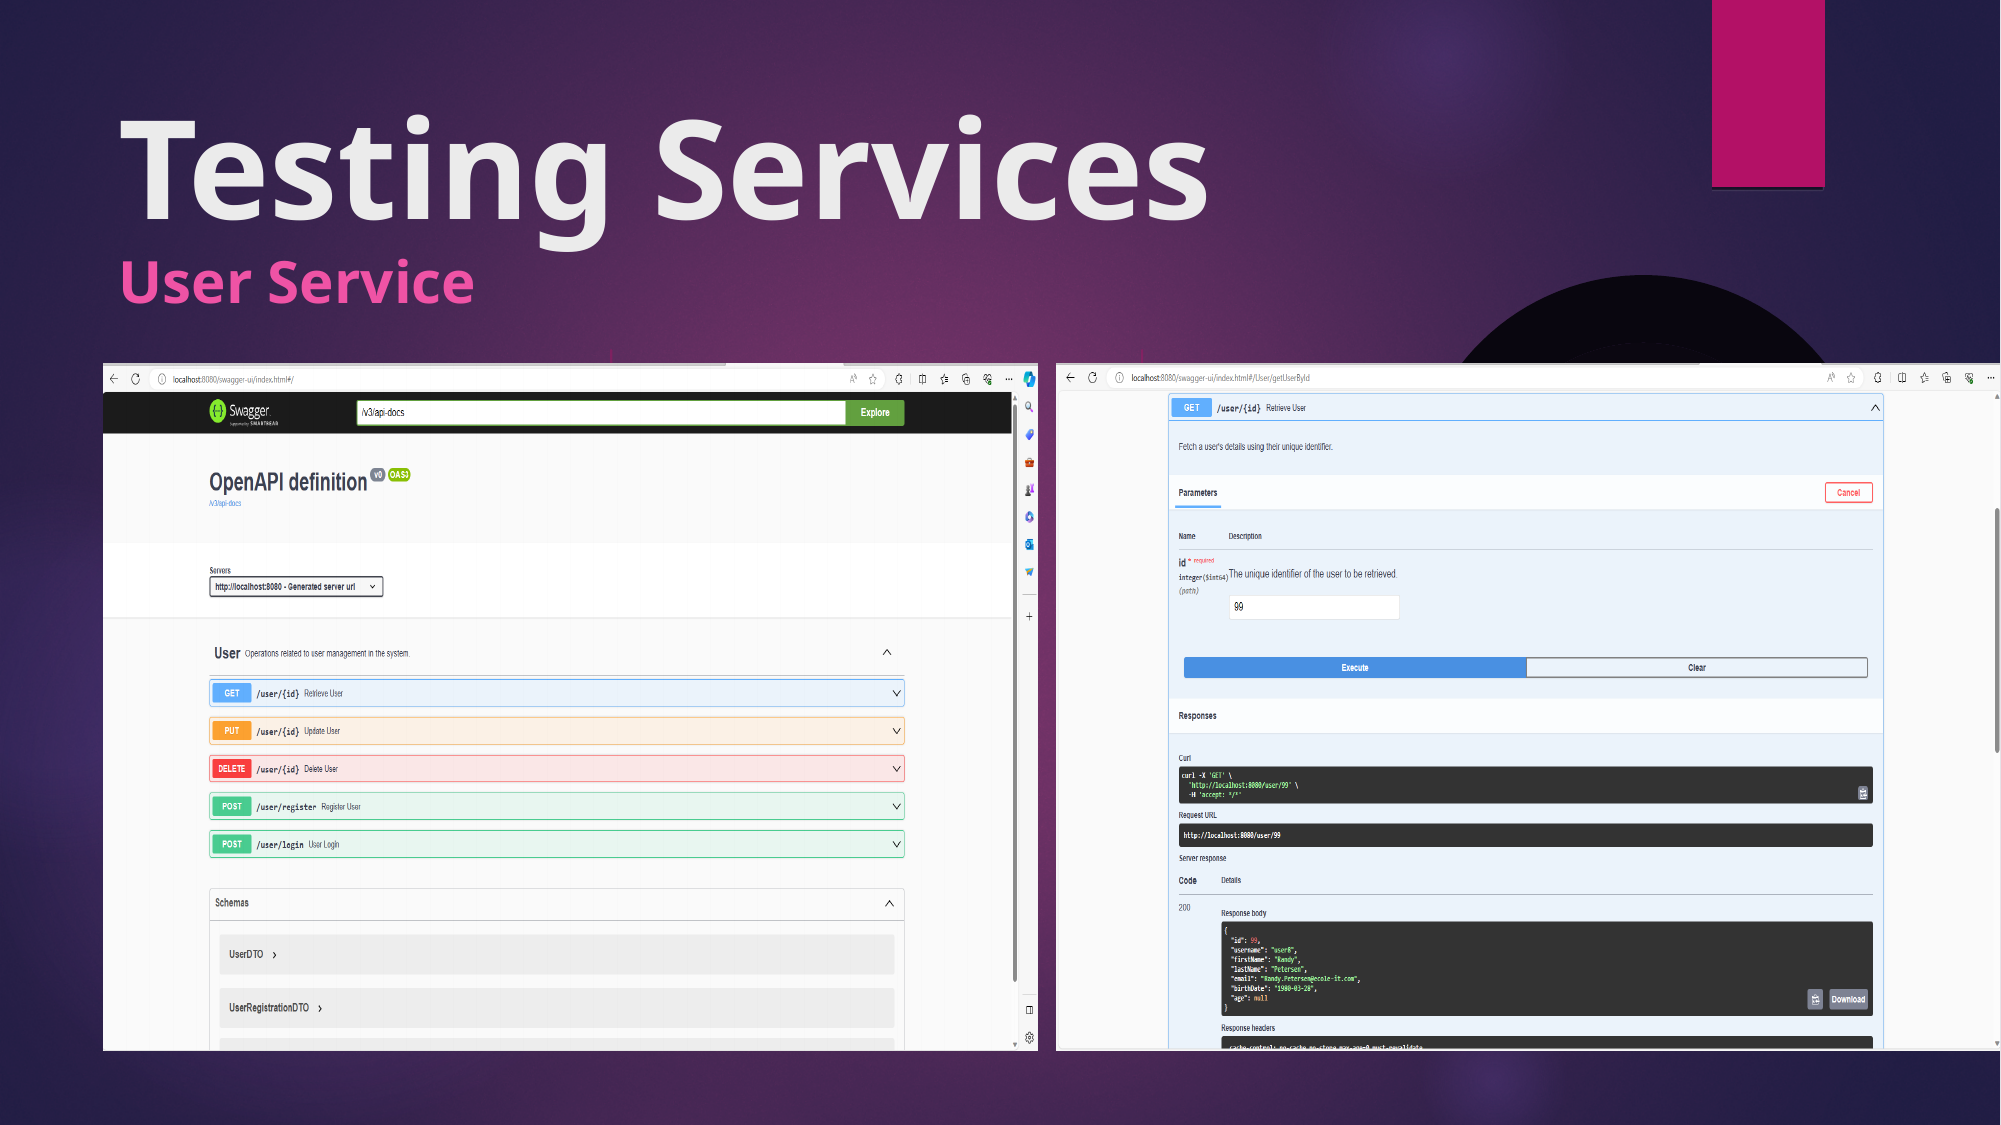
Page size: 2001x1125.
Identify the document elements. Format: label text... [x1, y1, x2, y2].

title Testing Services [103, 74, 1649, 230]
picture [103, 363, 1038, 1051]
picture [1056, 363, 2000, 1051]
list User Service [103, 227, 588, 323]
